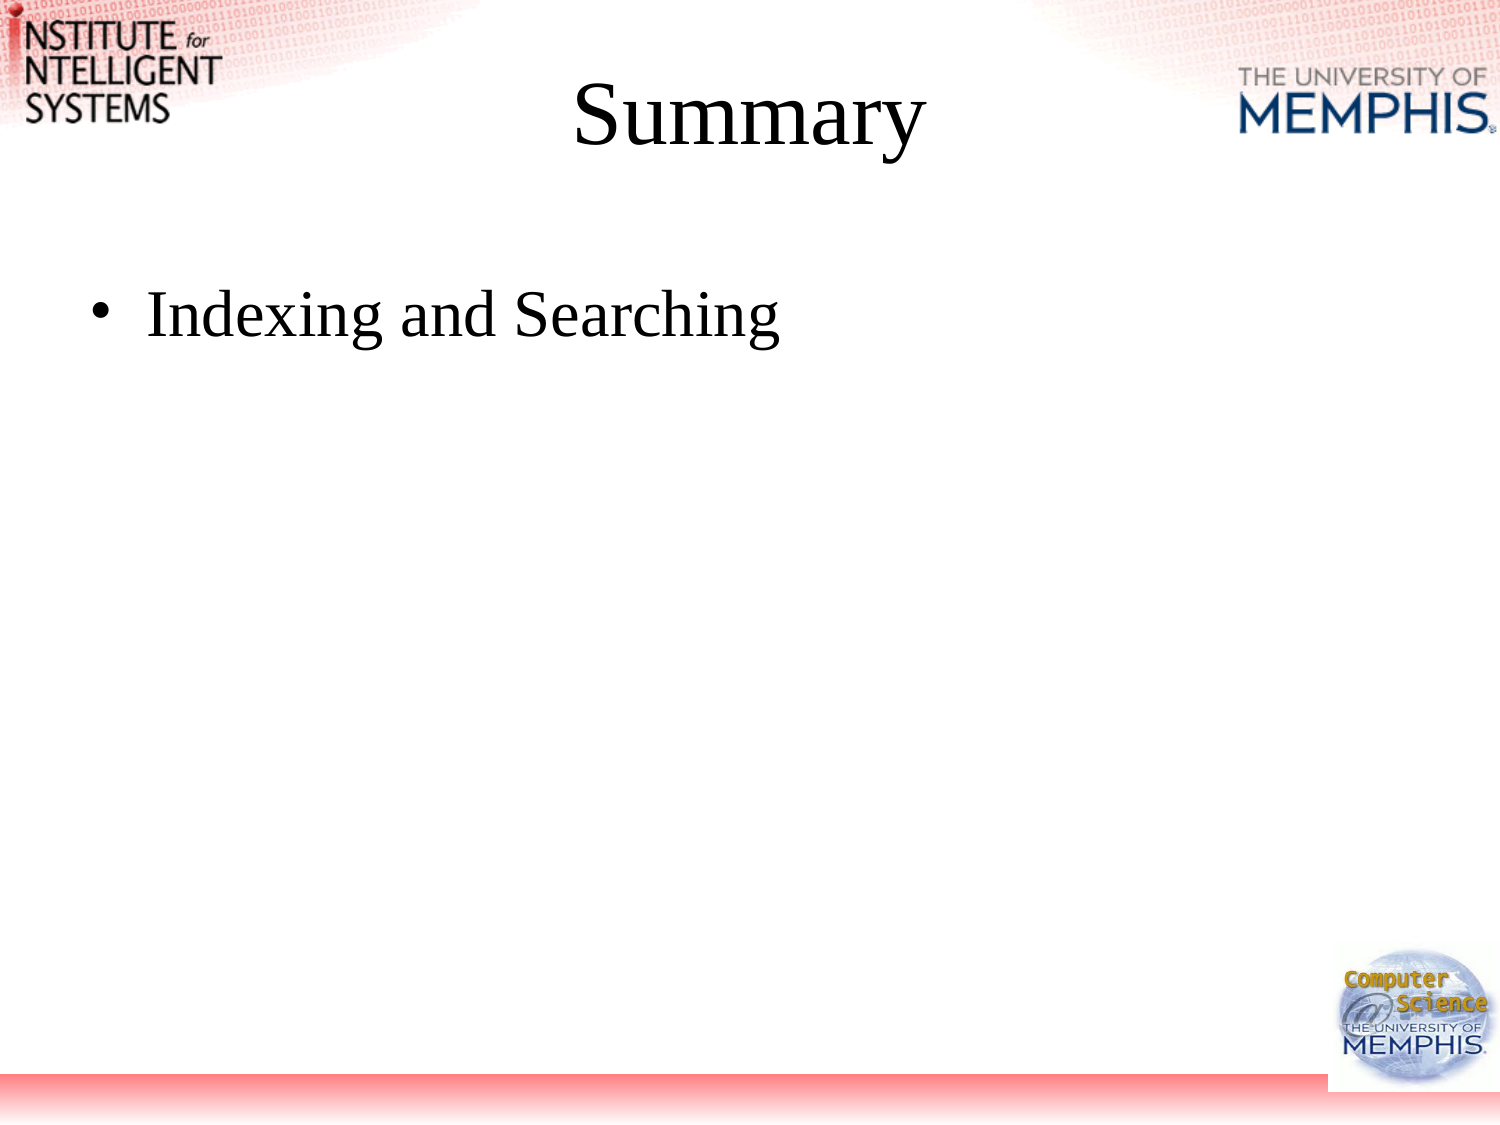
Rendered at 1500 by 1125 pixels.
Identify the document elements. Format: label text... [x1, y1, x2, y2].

picture [0, 0, 501, 132]
picture [1012, 0, 1500, 141]
picture [1328, 941, 1500, 1092]
list Indexing and Searching [75, 262, 1426, 1006]
title Summary [75, 45, 1426, 233]
